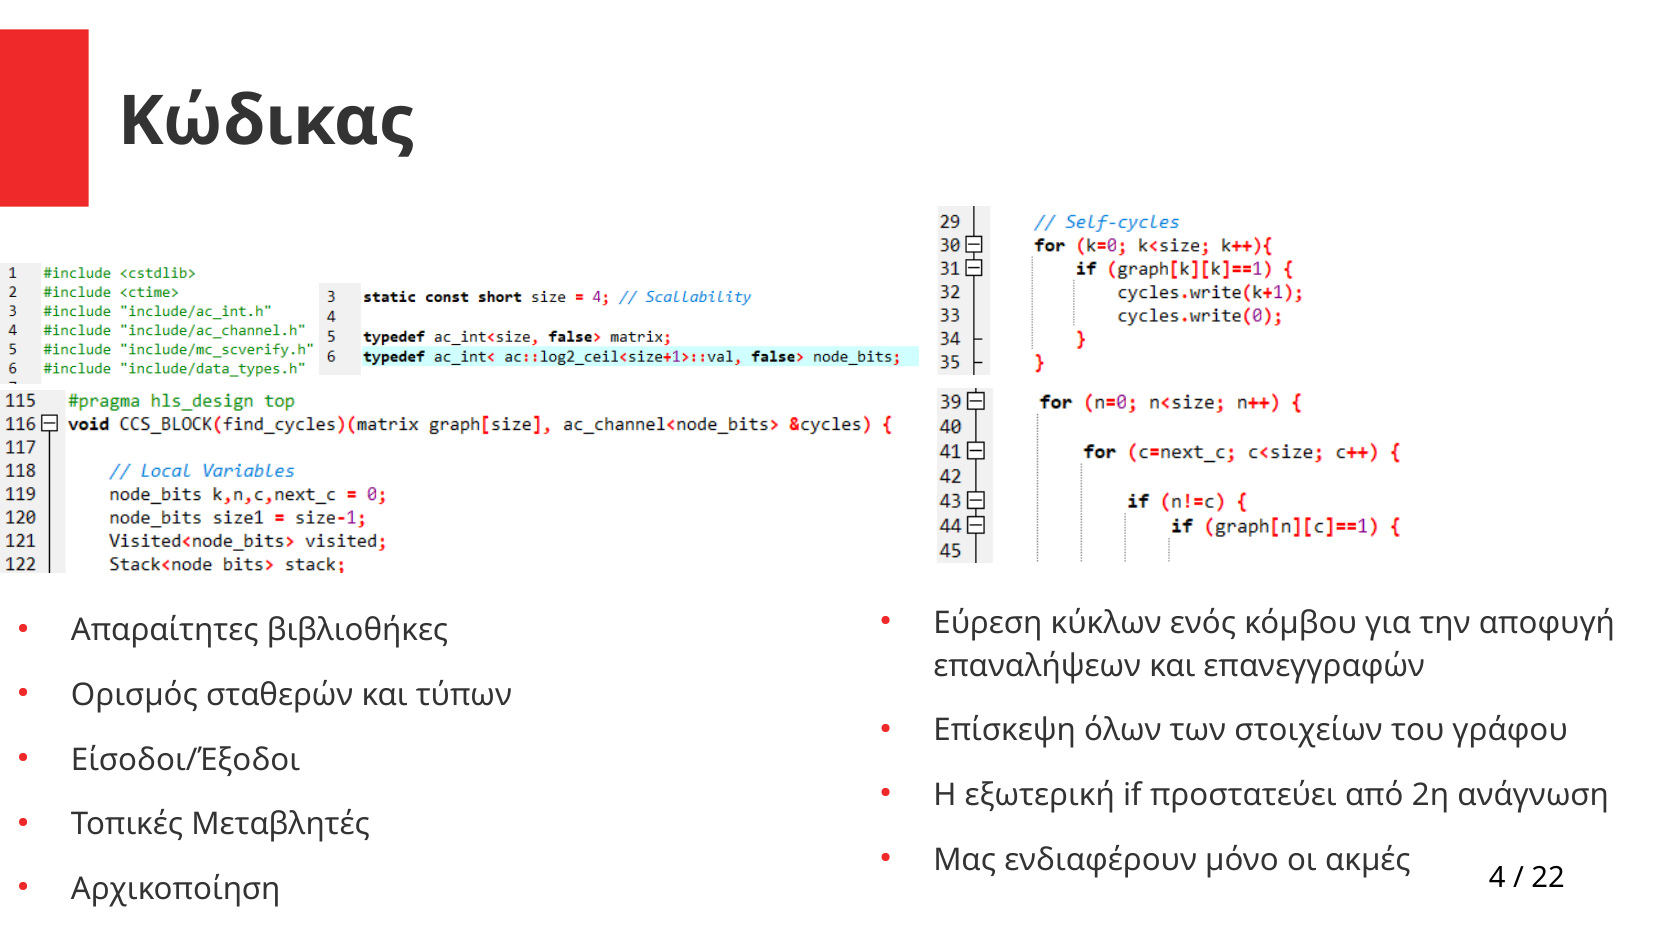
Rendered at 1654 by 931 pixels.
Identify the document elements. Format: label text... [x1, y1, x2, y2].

picture [937, 206, 1303, 375]
title Κώδικας [118, 29, 1595, 207]
list Εύρεση κύκλων ενός κόμβου για την αποφυγή επαναλήψεων και επανεγγραφών Επίσκεψη όλων των στοιχείων του γράφου Η εξωτερική if προστατεύει από 2η ανάγνωση Μας ενδιαφέρουν μόνο οι ακμές [862, 599, 1654, 931]
picture [0, 262, 919, 384]
picture [937, 388, 1426, 563]
picture [0, 390, 907, 573]
list Απαραίτητες βιβλιοθήκες Ορισμός σταθερών και τύπων Είσοδοι/Έξοδοι Τοπικές Μεταβλητές Αρχικοποίηση [0, 607, 820, 931]
